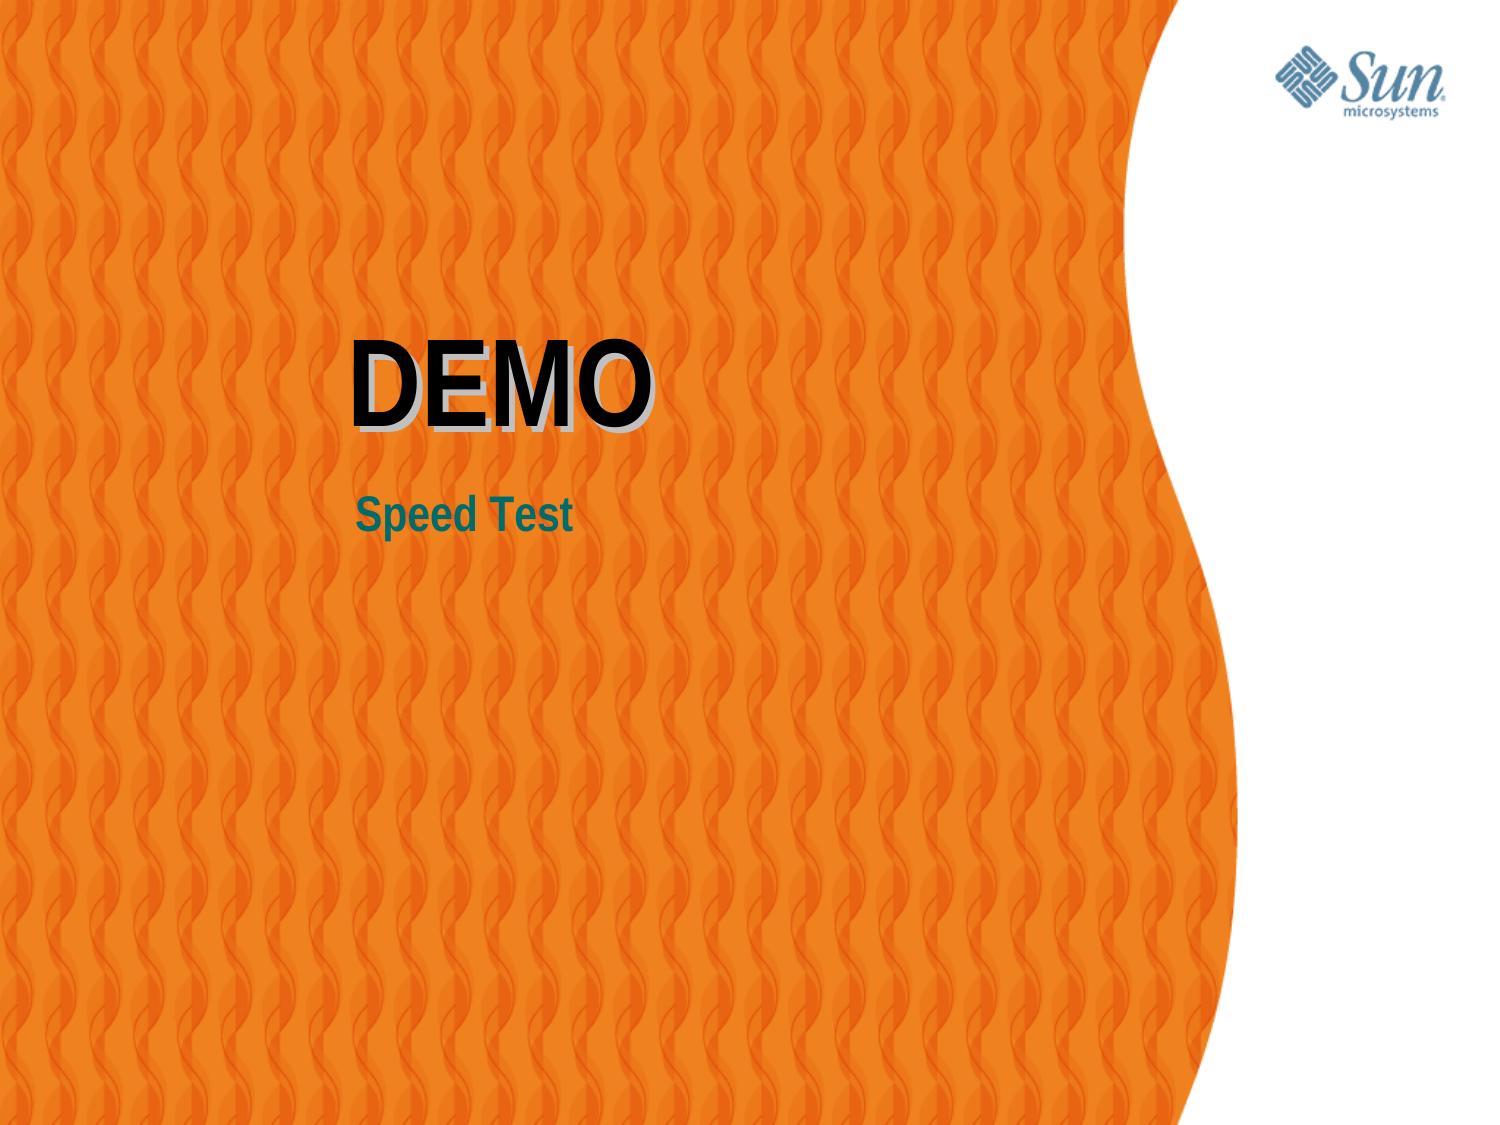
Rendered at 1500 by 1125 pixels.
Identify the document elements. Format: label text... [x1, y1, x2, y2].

picture [0, 0, 1500, 1125]
list DEMO [332, 328, 843, 539]
text_box Speed Test [355, 492, 918, 549]
